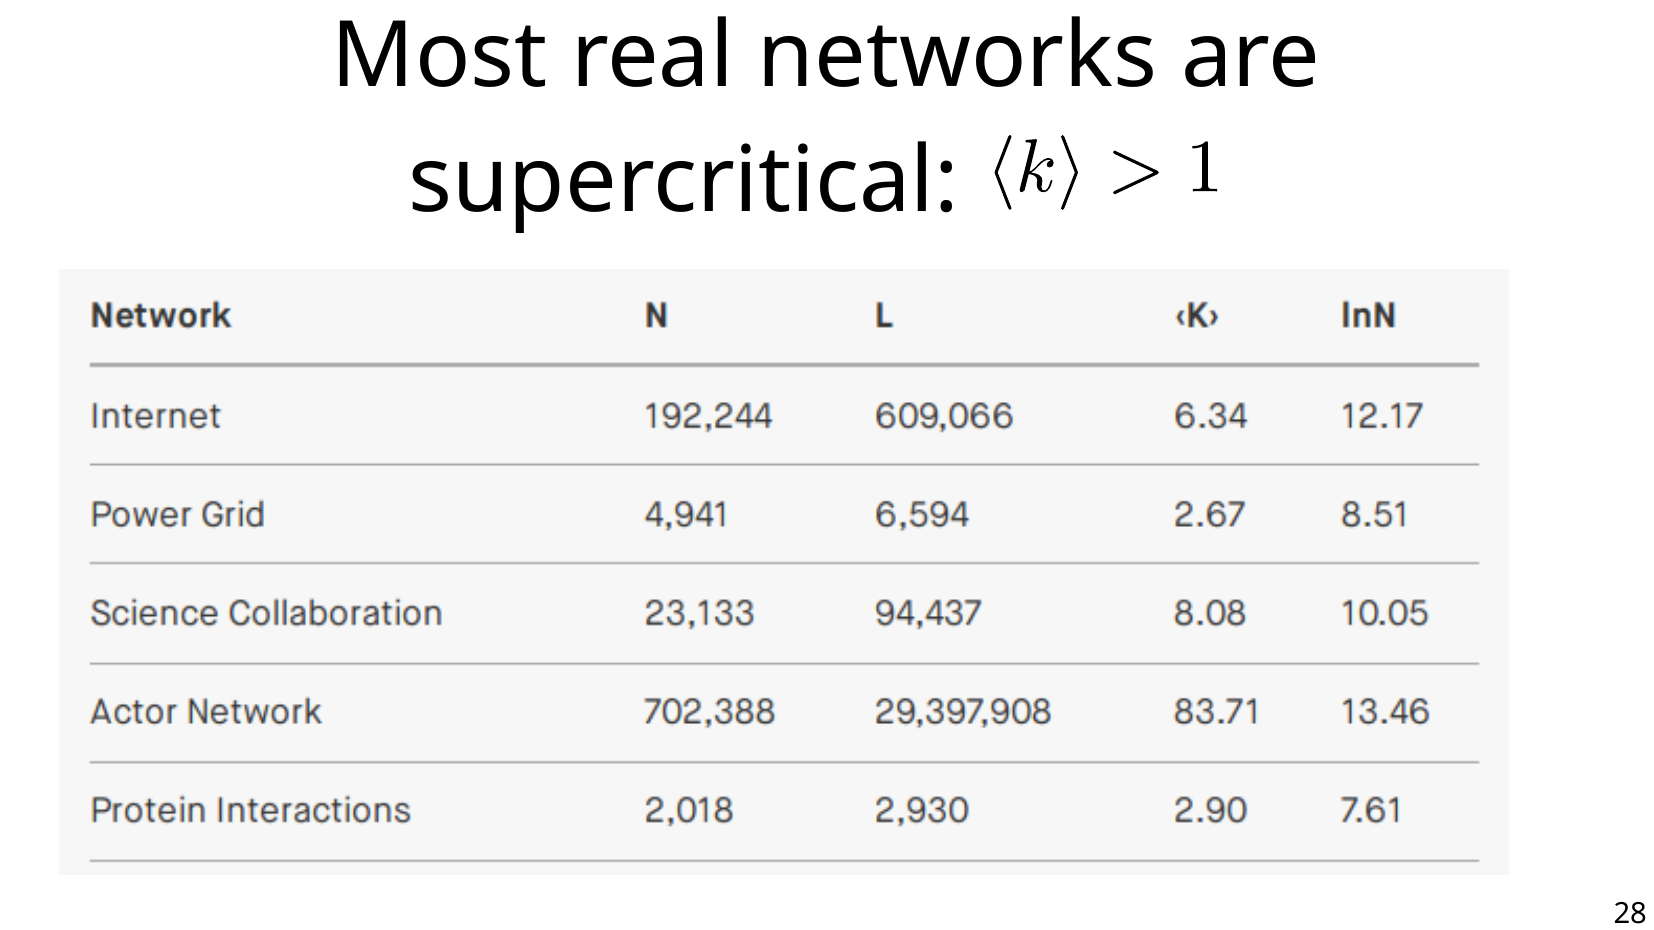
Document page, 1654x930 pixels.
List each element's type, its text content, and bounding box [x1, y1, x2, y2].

title Most real networks are supercritical: [82, 1, 1571, 225]
picture [59, 269, 1509, 875]
text_box [986, 134, 1224, 210]
